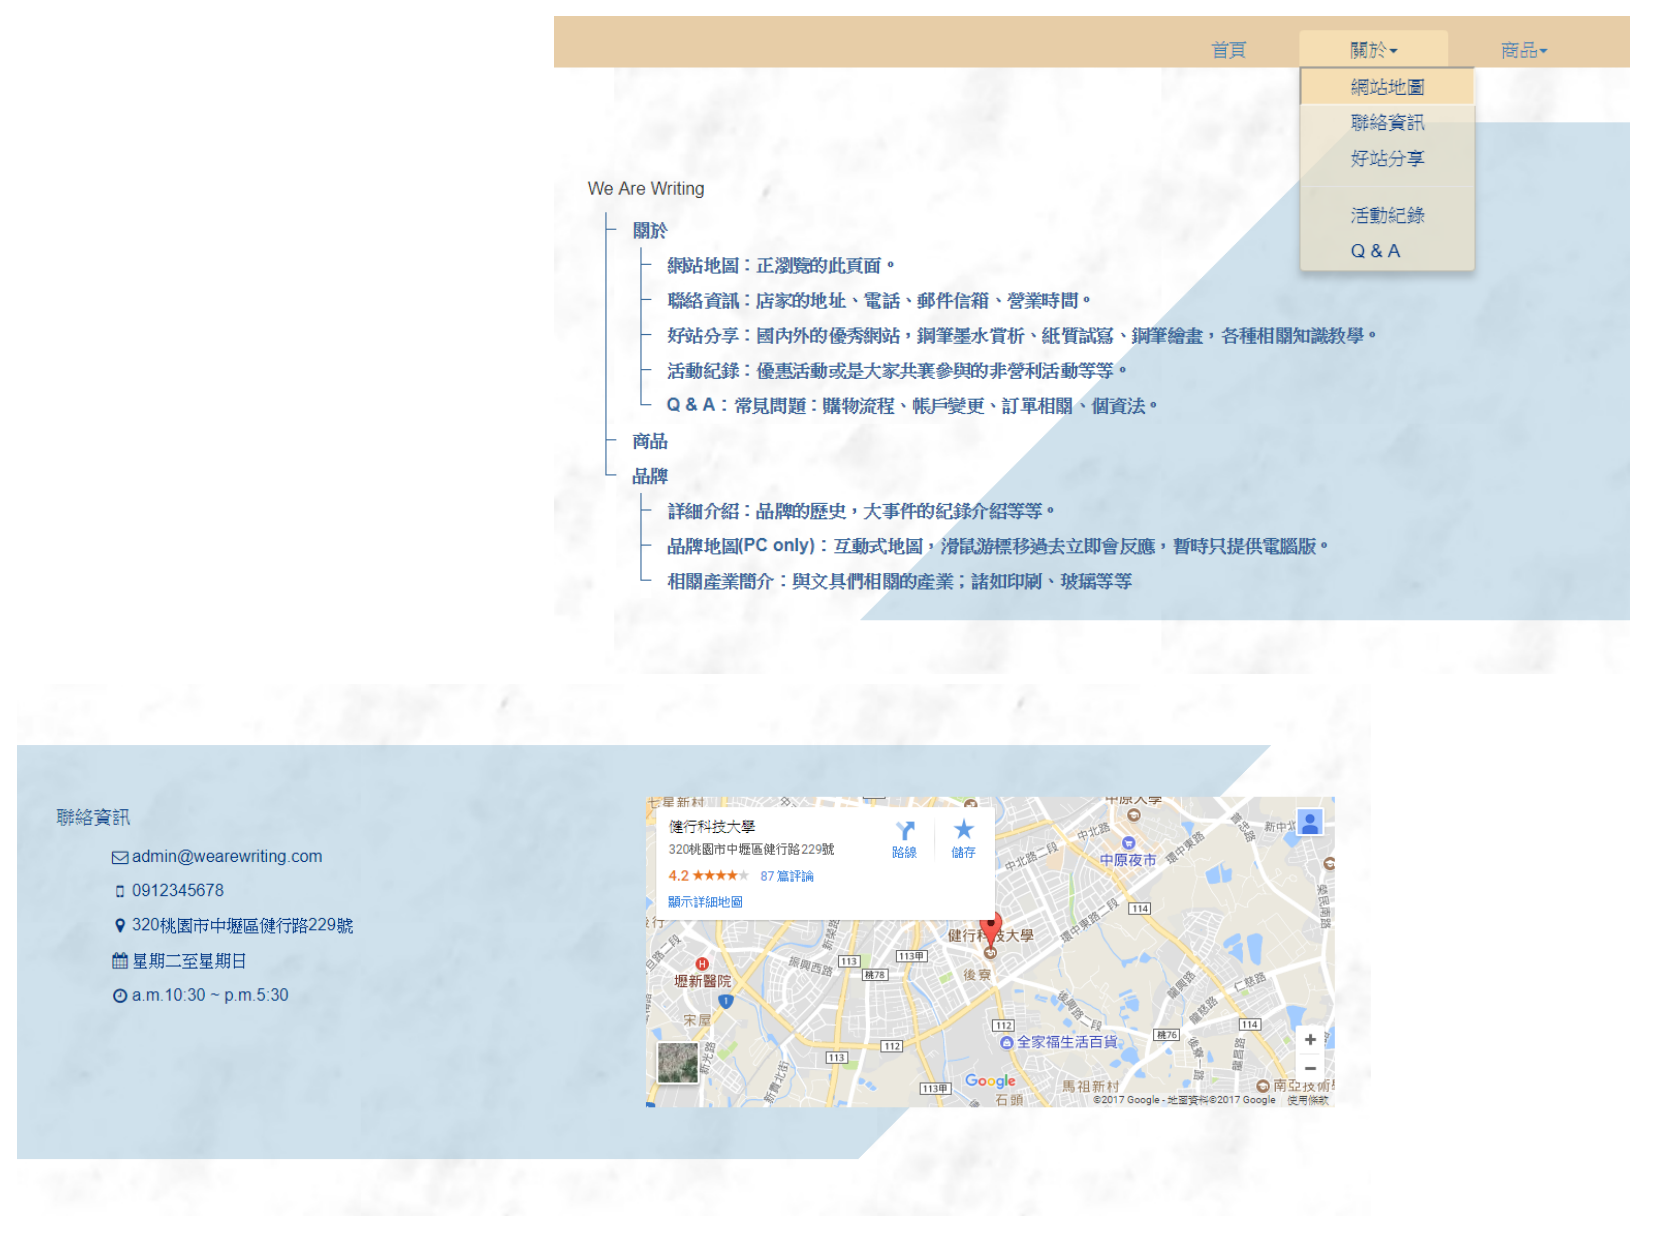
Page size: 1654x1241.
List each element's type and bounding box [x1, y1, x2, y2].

picture [554, 16, 1630, 674]
picture [17, 684, 1371, 1216]
